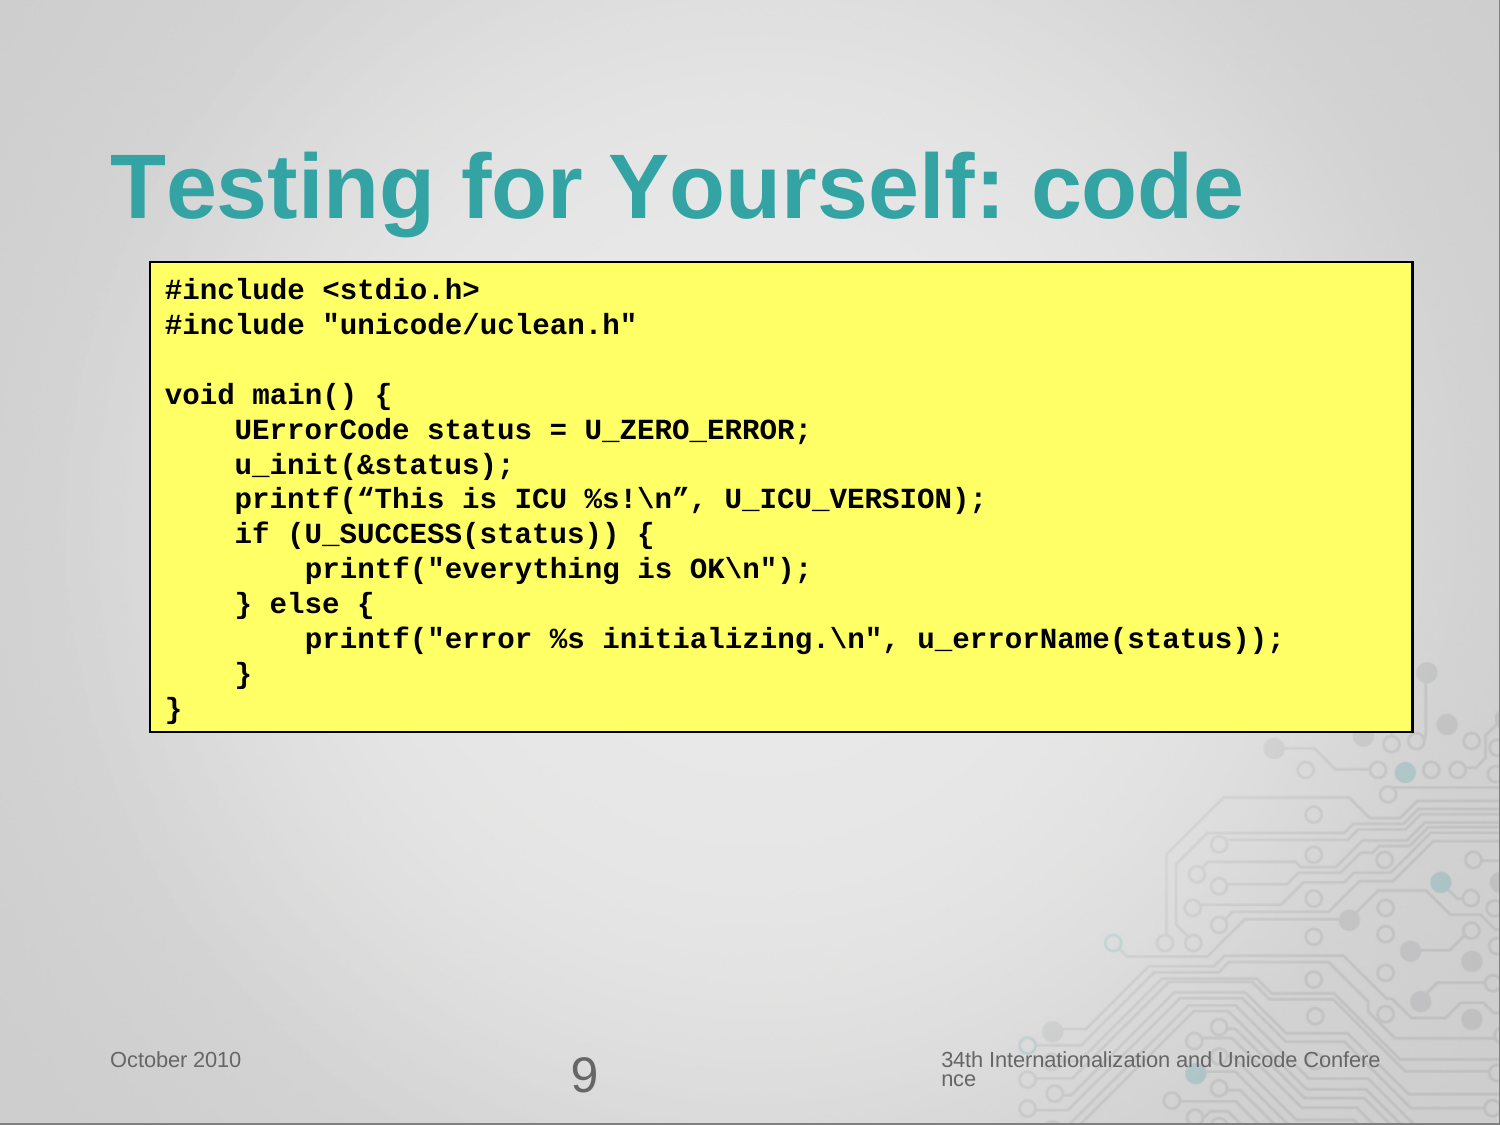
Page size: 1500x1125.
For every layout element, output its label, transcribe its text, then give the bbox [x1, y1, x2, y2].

list [110, 264, 1392, 959]
picture [0, 0, 1499, 1123]
text_box #include <stdio.h> #include "unicode/uclean.h" void main() { UErrorCode status = U_ZERO_ERROR; u_init(&status); printf(“This is ICU %s!\n”, U_ICU_VERSION); if (U_SUCCESS(status)) { printf("everything is OK\n"); } else { printf("error %s initializing.\n", u_errorName(status)); } } [149, 262, 1413, 733]
title Testing for Yourself: code [110, 100, 1392, 264]
